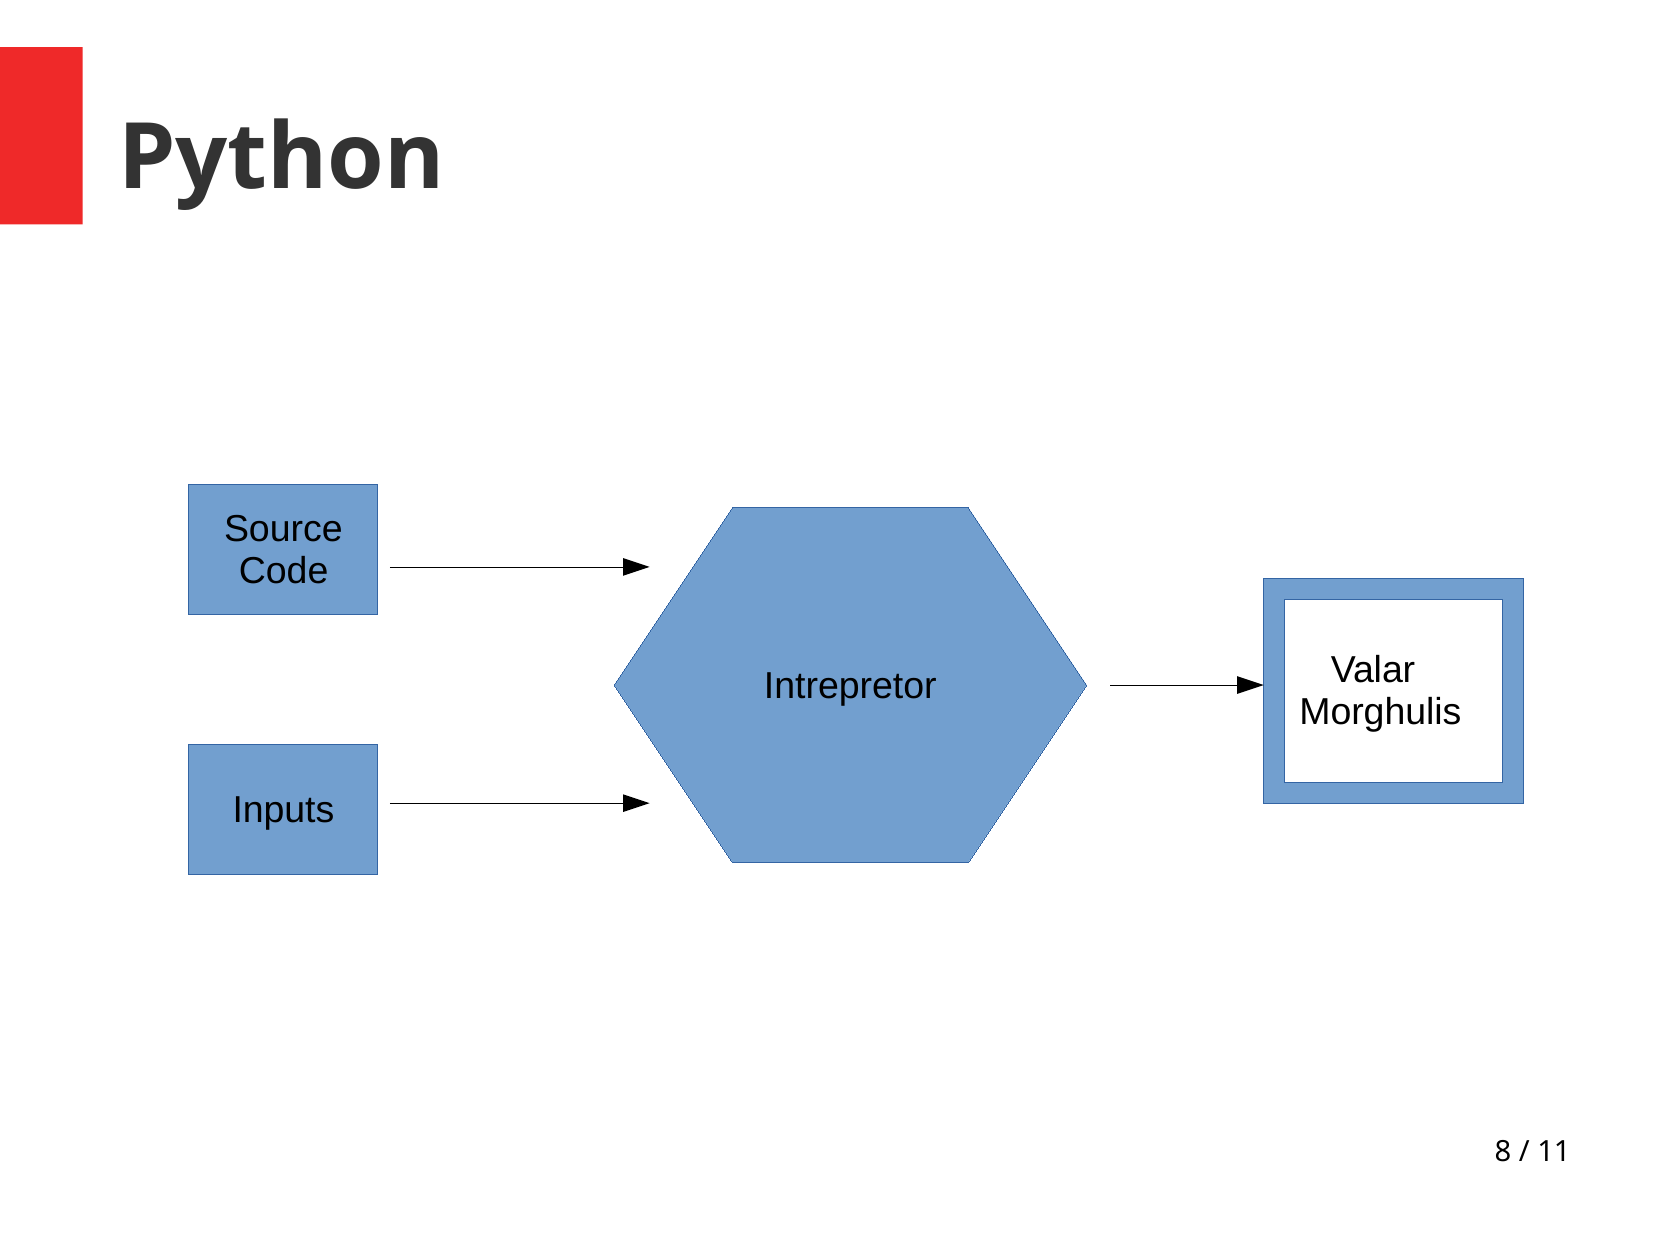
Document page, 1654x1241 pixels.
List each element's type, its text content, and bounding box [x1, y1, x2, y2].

text_box Source Code [188, 484, 378, 615]
text_box Intrepretor [614, 507, 1087, 863]
title Python [118, 49, 1571, 257]
text_box Valar Morghulis [1263, 578, 1524, 804]
text_box Inputs [188, 744, 378, 875]
